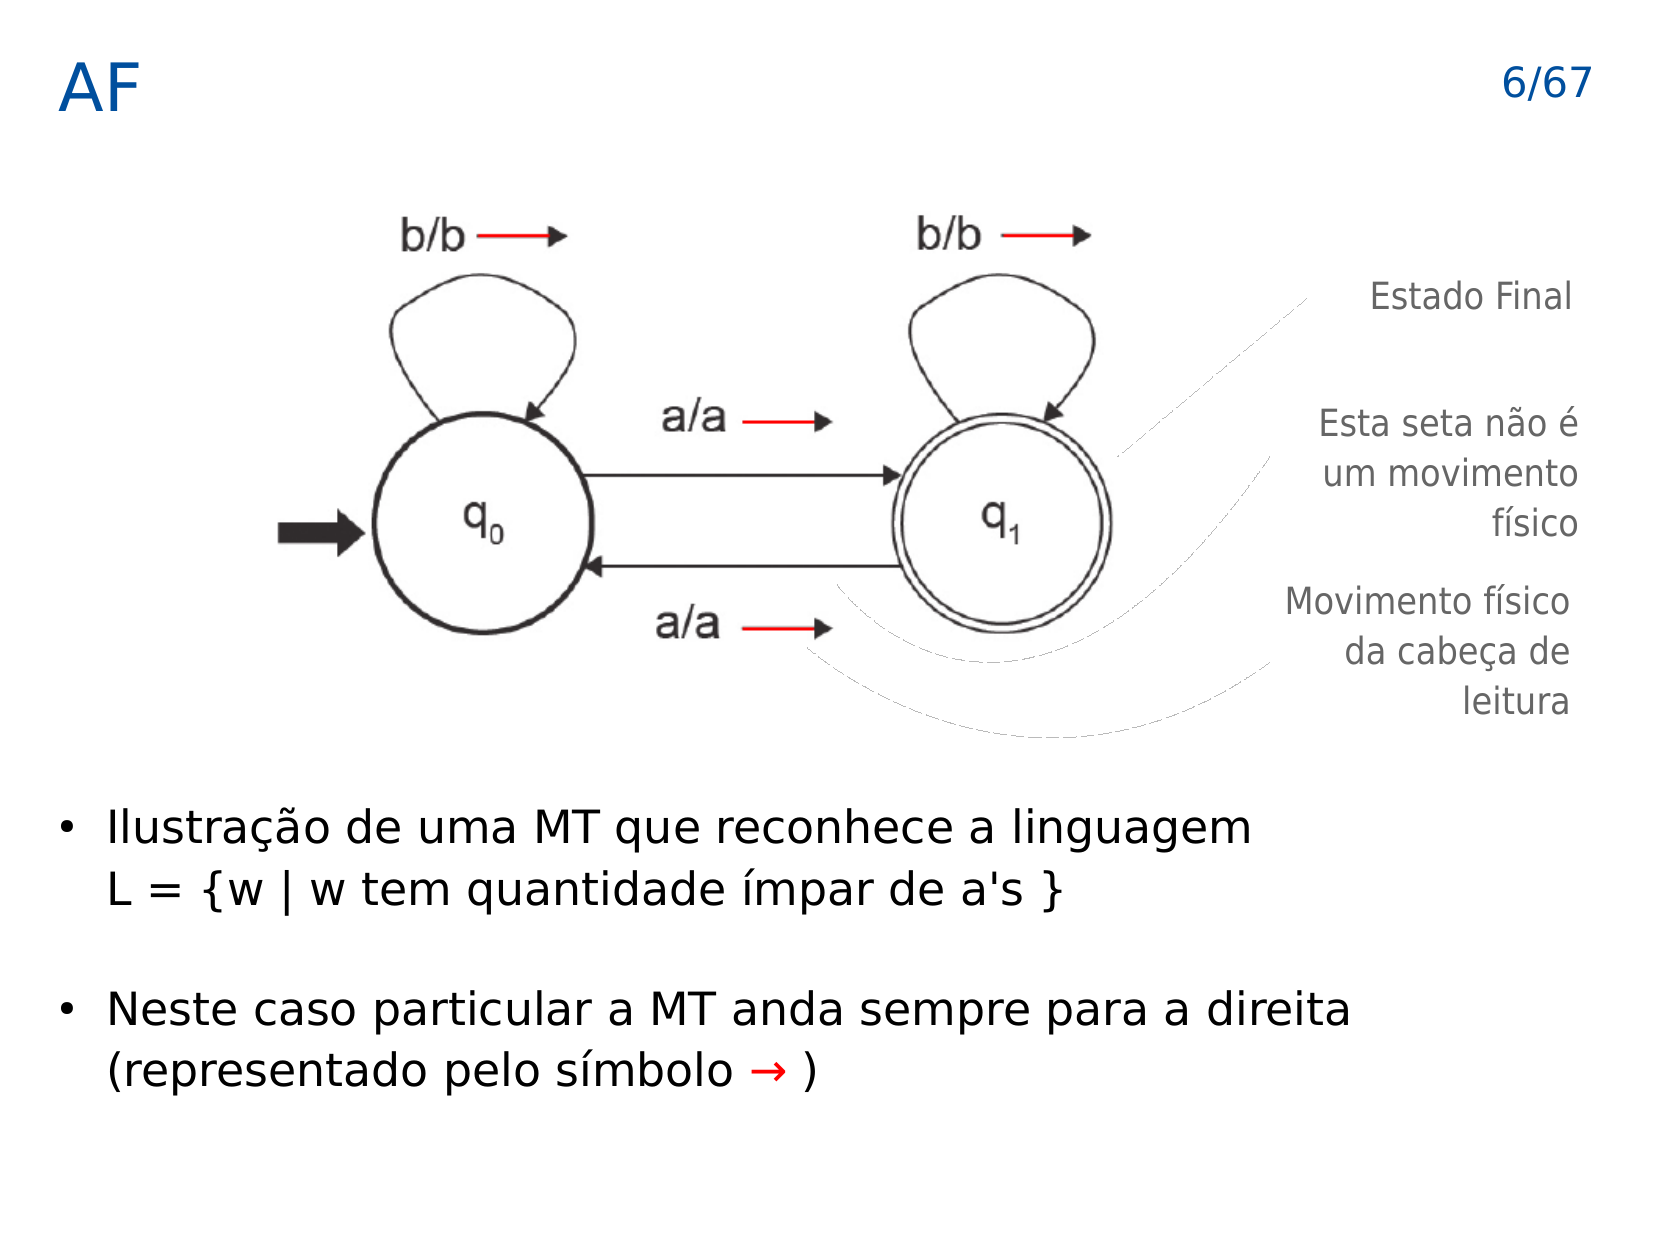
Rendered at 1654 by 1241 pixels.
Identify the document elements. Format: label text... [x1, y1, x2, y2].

picture [275, 203, 1118, 648]
text_box Esta seta não é um movimento físico [1242, 387, 1595, 553]
text_box Movimento físico da cabeça de leitura [1269, 565, 1595, 781]
text_box Estado Final [1354, 260, 1589, 326]
list Ilustração de uma MT que reconhece a linguagem L = {w | w tem quantidade ímpar de a's } Neste caso particular a MT anda sempre para a direita (representado pelo símbolo → ) [59, 793, 1595, 1182]
title AF [59, 29, 1625, 148]
